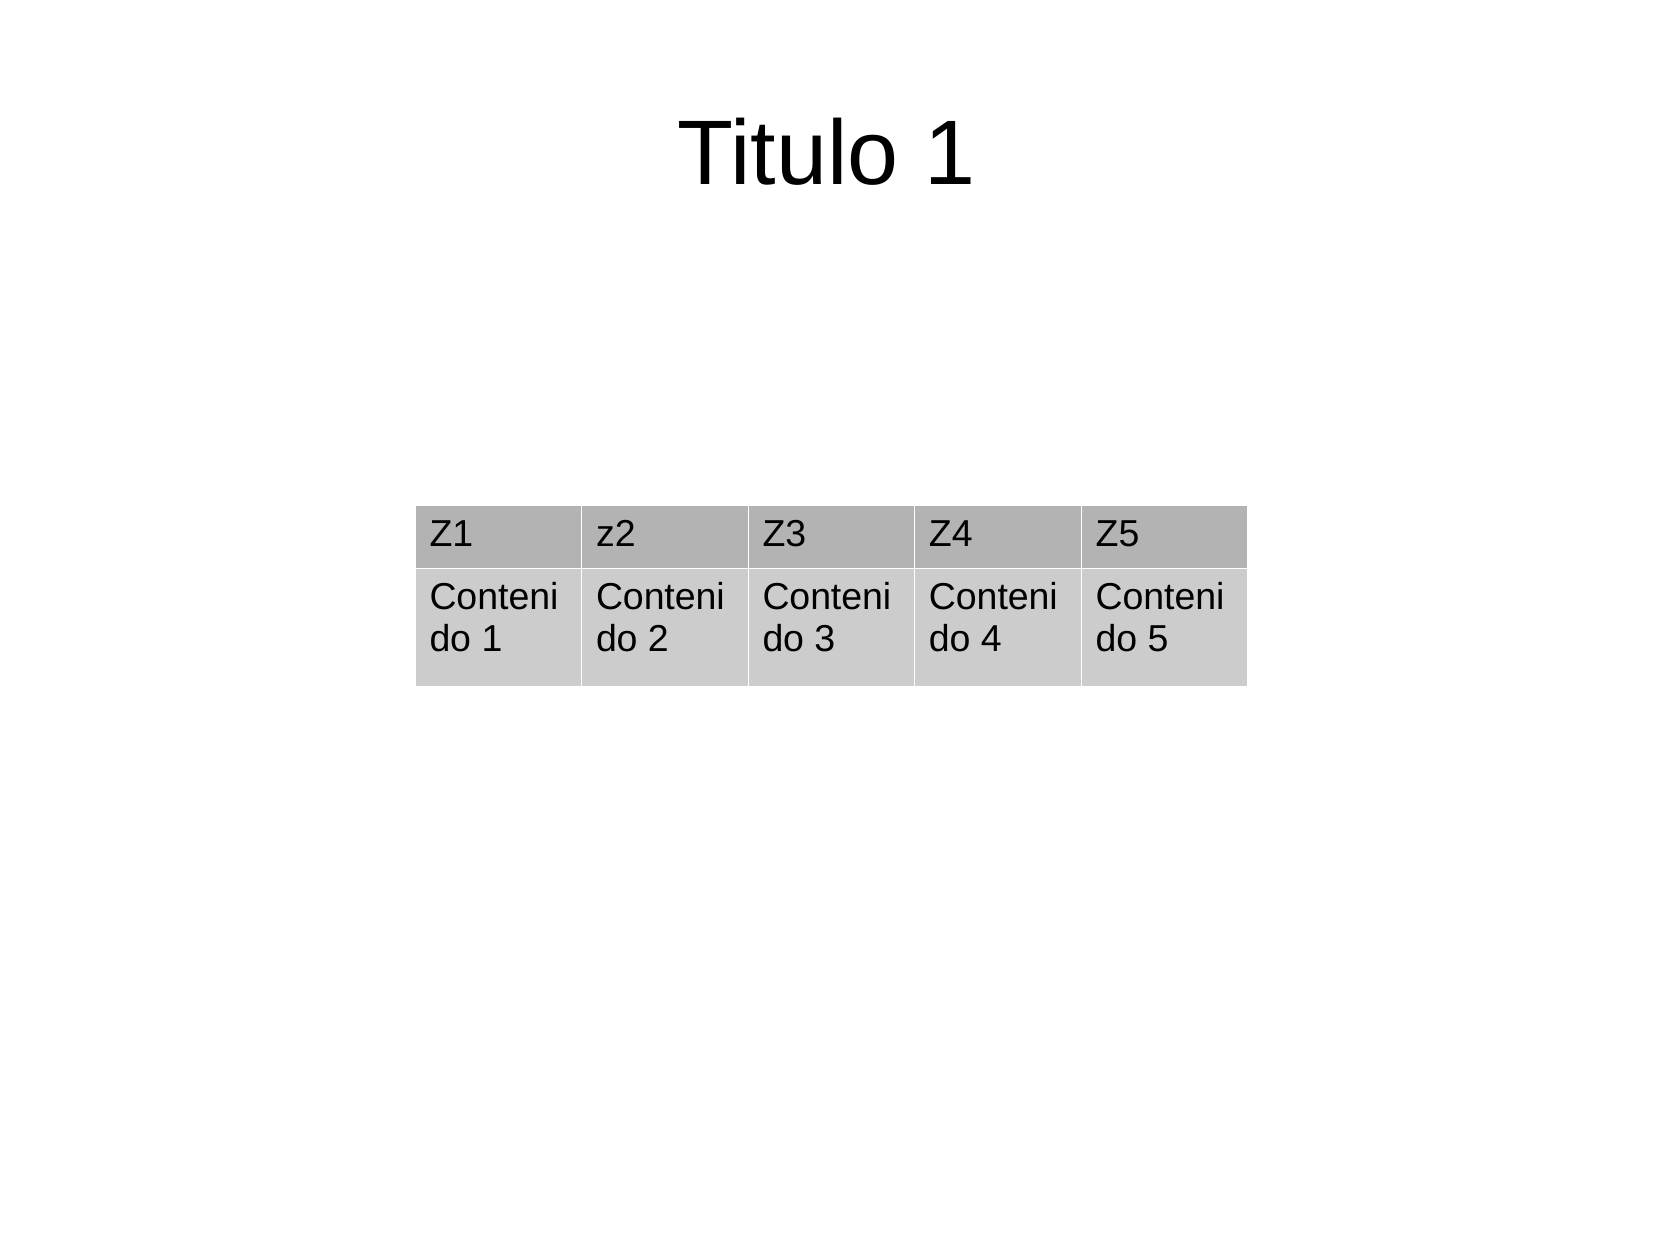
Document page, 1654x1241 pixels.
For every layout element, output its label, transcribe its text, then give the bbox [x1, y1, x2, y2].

table_header Z1 [416, 506, 581, 568]
table_cell Contenido 5 [1082, 569, 1247, 686]
table_cell Contenido 3 [749, 569, 914, 686]
title Titulo 1 [82, 49, 1571, 257]
table_cell Contenido 4 [915, 569, 1081, 686]
table_cell Contenido 2 [582, 569, 748, 686]
table_header z2 [582, 506, 748, 568]
subtitle Contenido de la página 1 [82, 290, 1571, 1010]
table_cell Contenido 1 [416, 569, 581, 686]
table_header Z5 [1082, 506, 1247, 568]
table_header Z4 [915, 506, 1081, 568]
table_header Z3 [749, 506, 914, 568]
